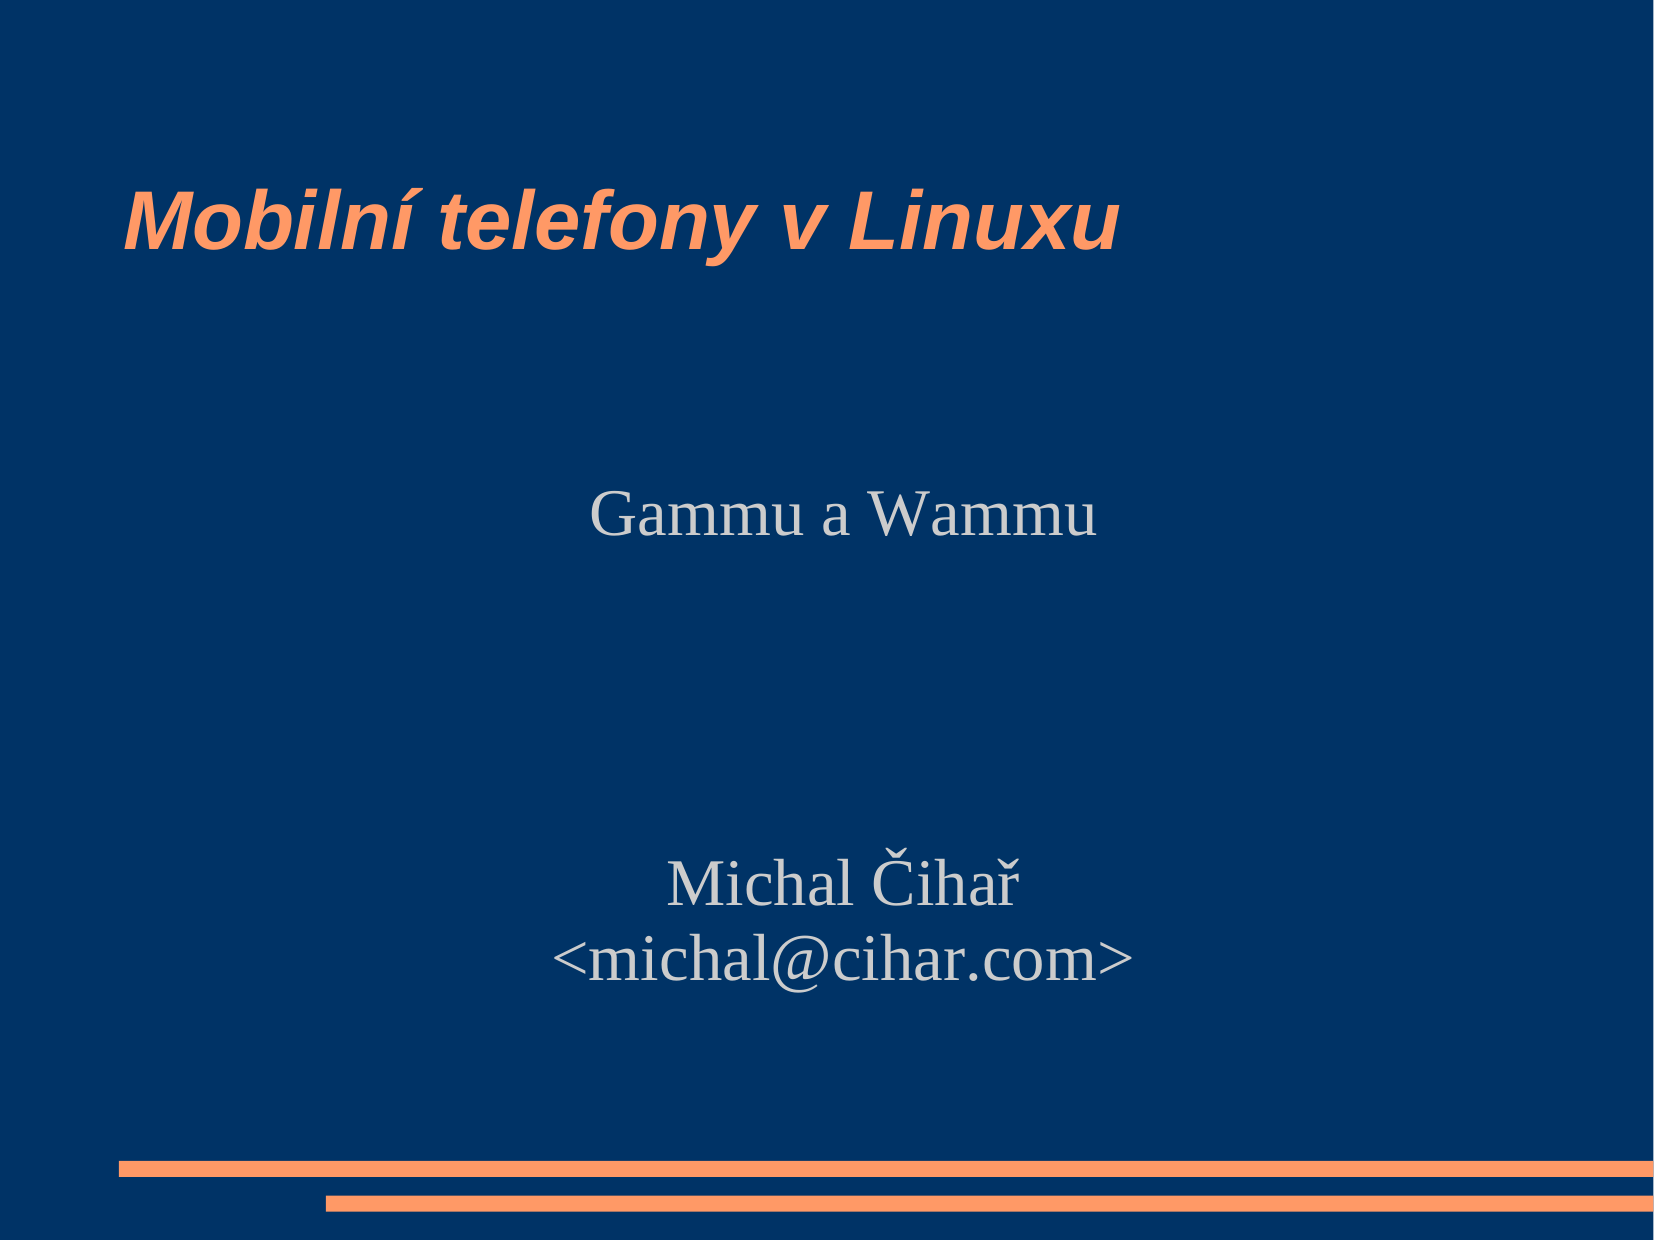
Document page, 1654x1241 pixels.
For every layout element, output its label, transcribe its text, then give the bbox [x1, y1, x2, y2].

subtitle Gammu a Wammu Michal Čihař <michal@cihar.com> [119, 344, 1533, 1126]
title Mobilní telefony v Linuxu [123, 117, 1536, 325]
